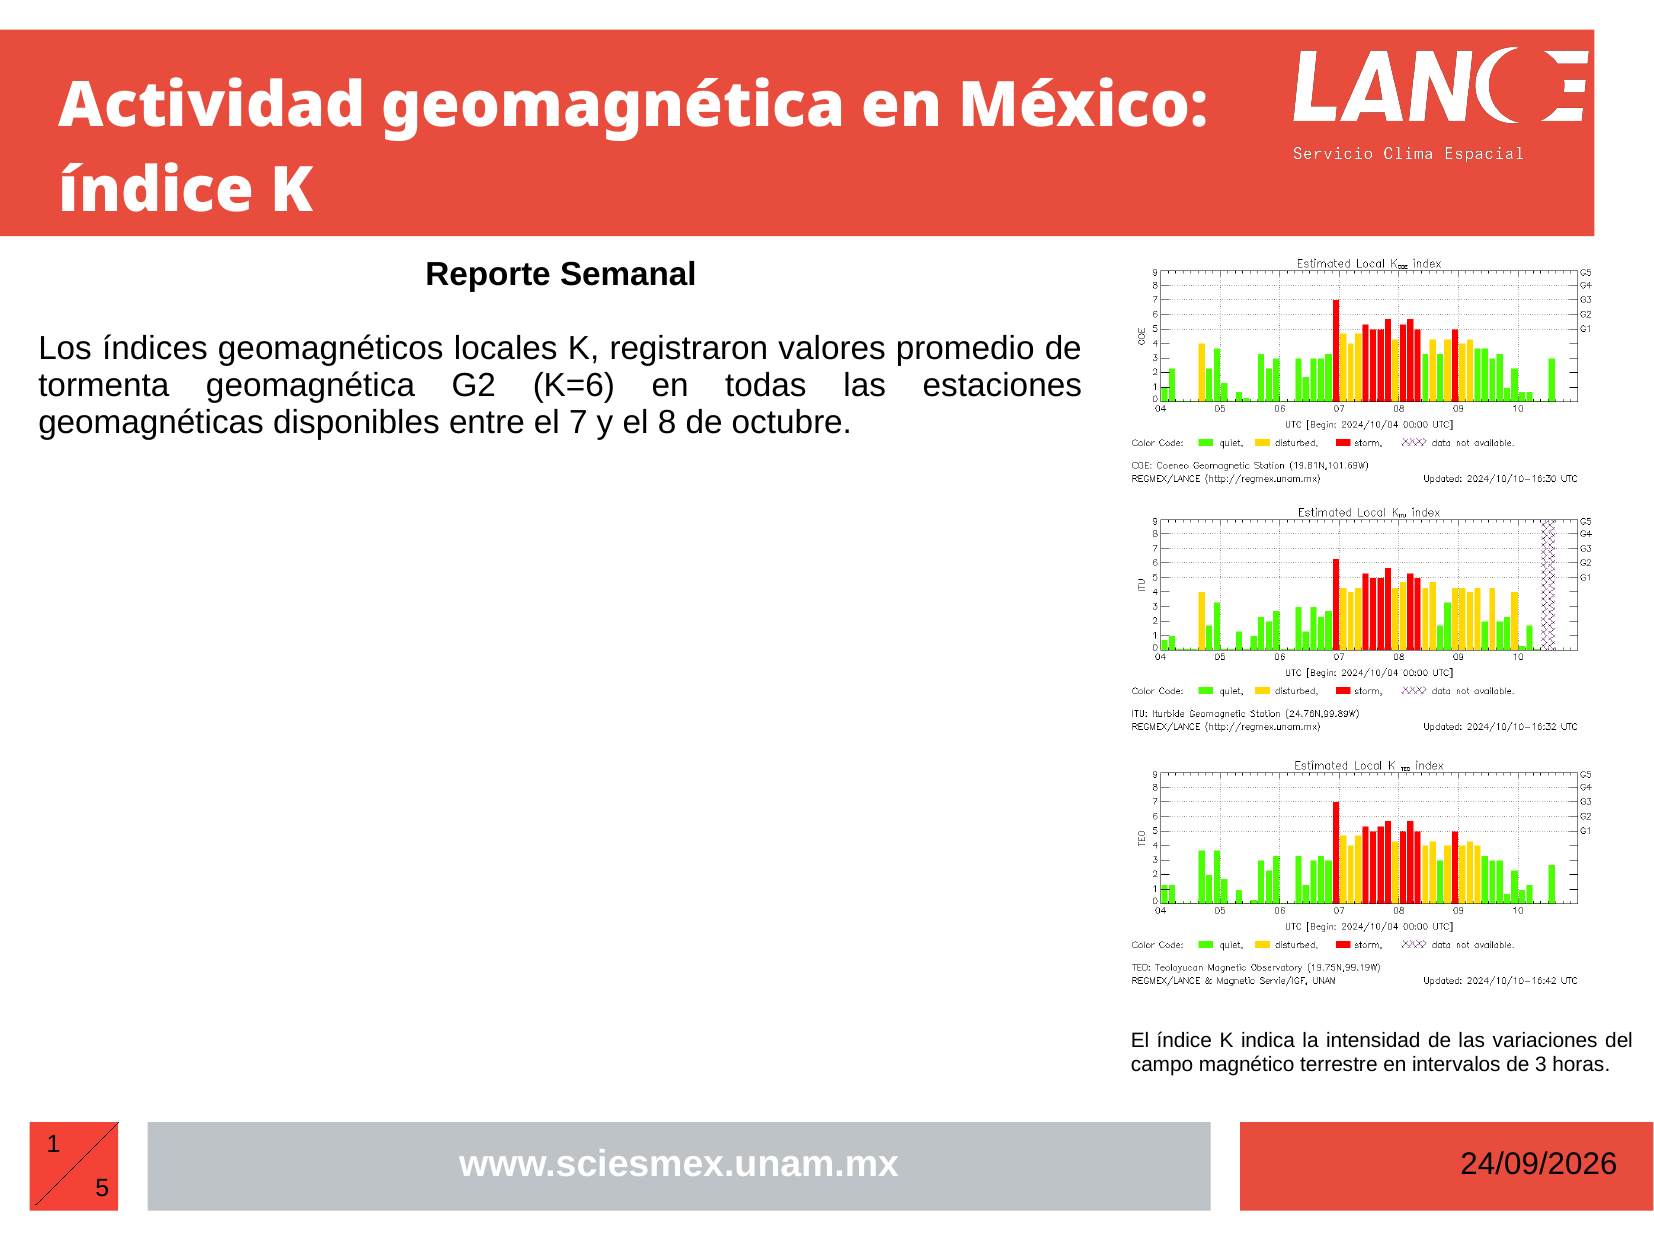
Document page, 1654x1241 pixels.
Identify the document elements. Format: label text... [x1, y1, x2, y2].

picture [1127, 749, 1601, 987]
picture [1127, 496, 1601, 733]
text_box <número> [31, 1122, 176, 1170]
text_box 10/10/2024 [1424, 1122, 1654, 1205]
text_box El índice K indica la intensidad de las variaciones del campo magnético terrestre en intervalos de 3 horas. [1116, 1021, 1648, 1084]
text_box 5 [35, 1151, 125, 1209]
picture [1293, 47, 1589, 162]
title Actividad geomagnética en México: índice K [59, 59, 1312, 207]
picture [1127, 247, 1601, 485]
text_box Reporte Semanal Los índices geomagnéticos locales K, registraron valores promedio de tormenta geomagnética G2 (K=6) en todas las estaciones geomagnéticas disponibles entre el 7 y el 8 de octubre. [23, 248, 1099, 671]
text_box www.sciesmex.unam.mx [153, 1122, 1205, 1205]
